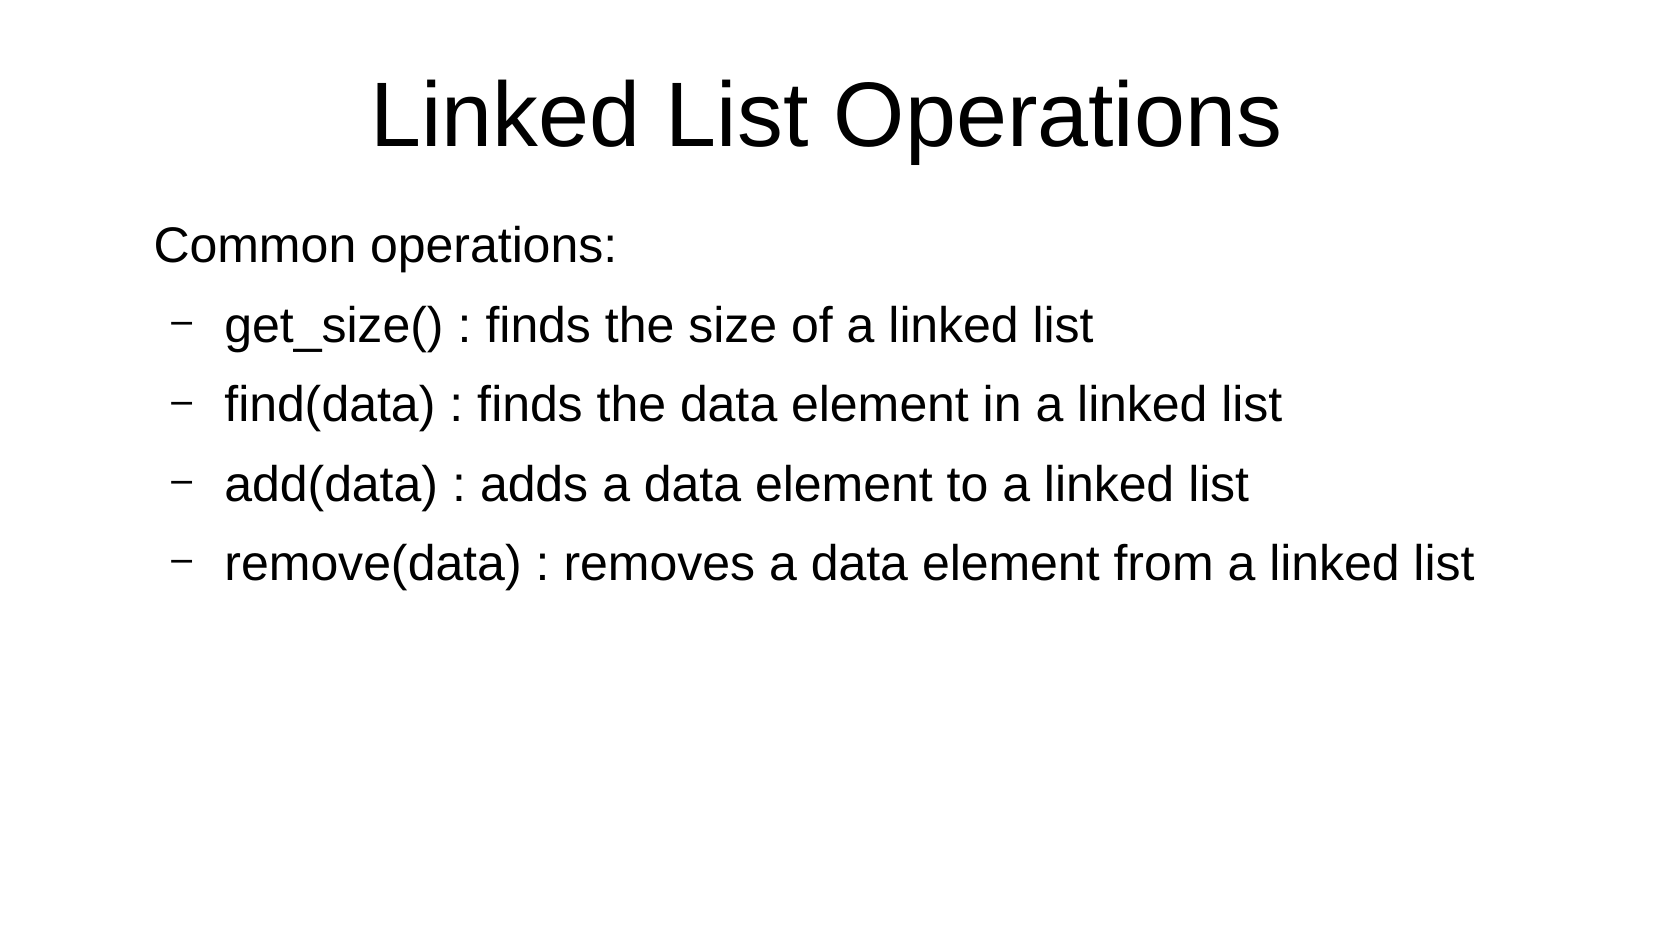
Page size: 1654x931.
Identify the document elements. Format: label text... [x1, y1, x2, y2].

title Linked List Operations [82, 12, 1571, 217]
list Common operations: get_size() : finds the size of a linked list find(data) : finds the data element in a linked list add(data) : adds a data element to a linked list remove(data) : removes a data element from a linked list [82, 217, 1571, 758]
